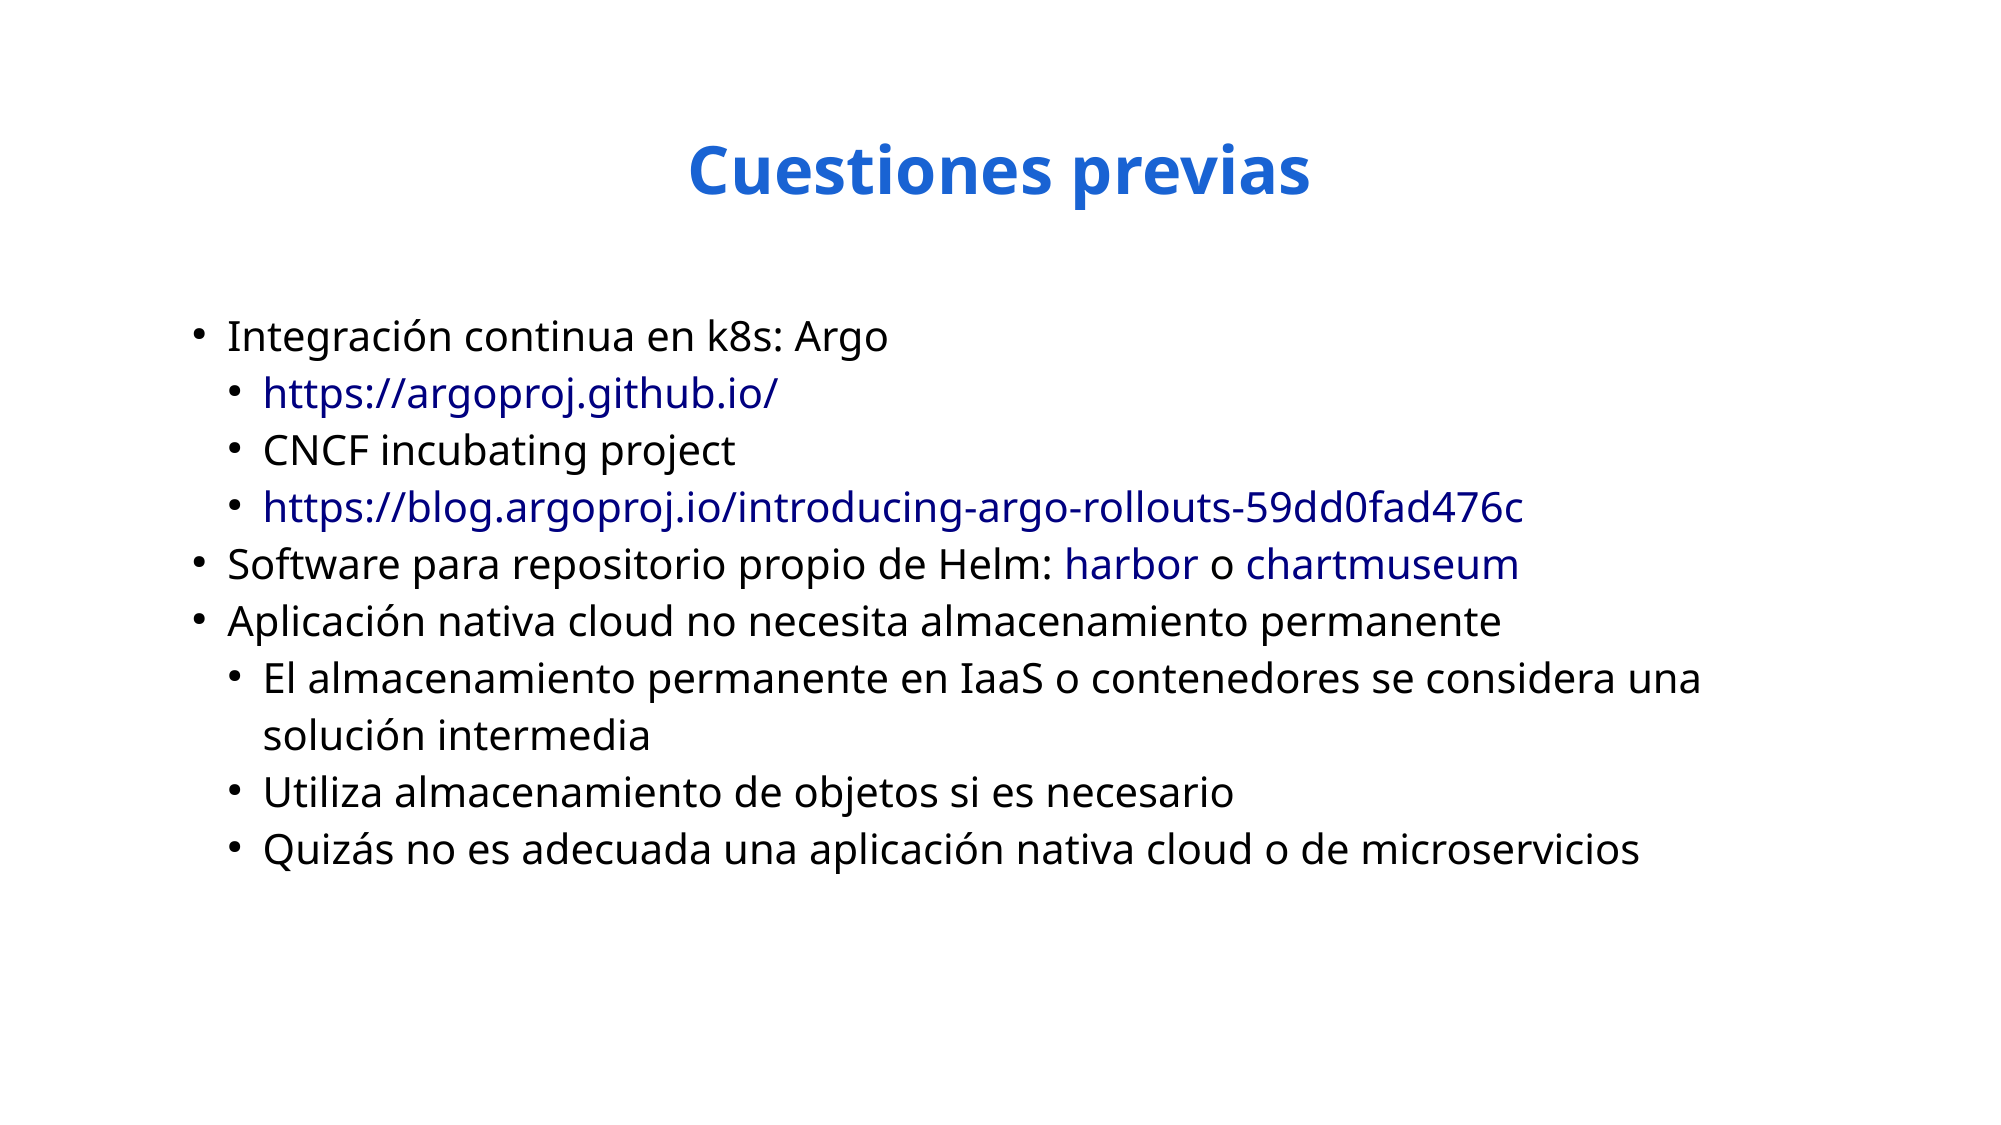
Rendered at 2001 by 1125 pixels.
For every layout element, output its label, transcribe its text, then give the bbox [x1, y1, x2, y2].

text_box Integración continua en k8s: Argo https://argoproj.github.io/ CNCF incubating project https://blog.argoproj.io/introducing-argo-rollouts-59dd0fad476c Software para repositorio propio de Helm: harbor o chartmuseum Aplicación nativa cloud no necesita almacenamiento permanente El almacenamiento permanente en IaaS o contenedores se considera una solución intermedia Utiliza almacenamiento de objetos si es necesario Quizás no es adecuada una aplicación nativa cloud o de microservicios [177, 299, 1867, 884]
text_box Cuestiones previas [149, 70, 1851, 308]
